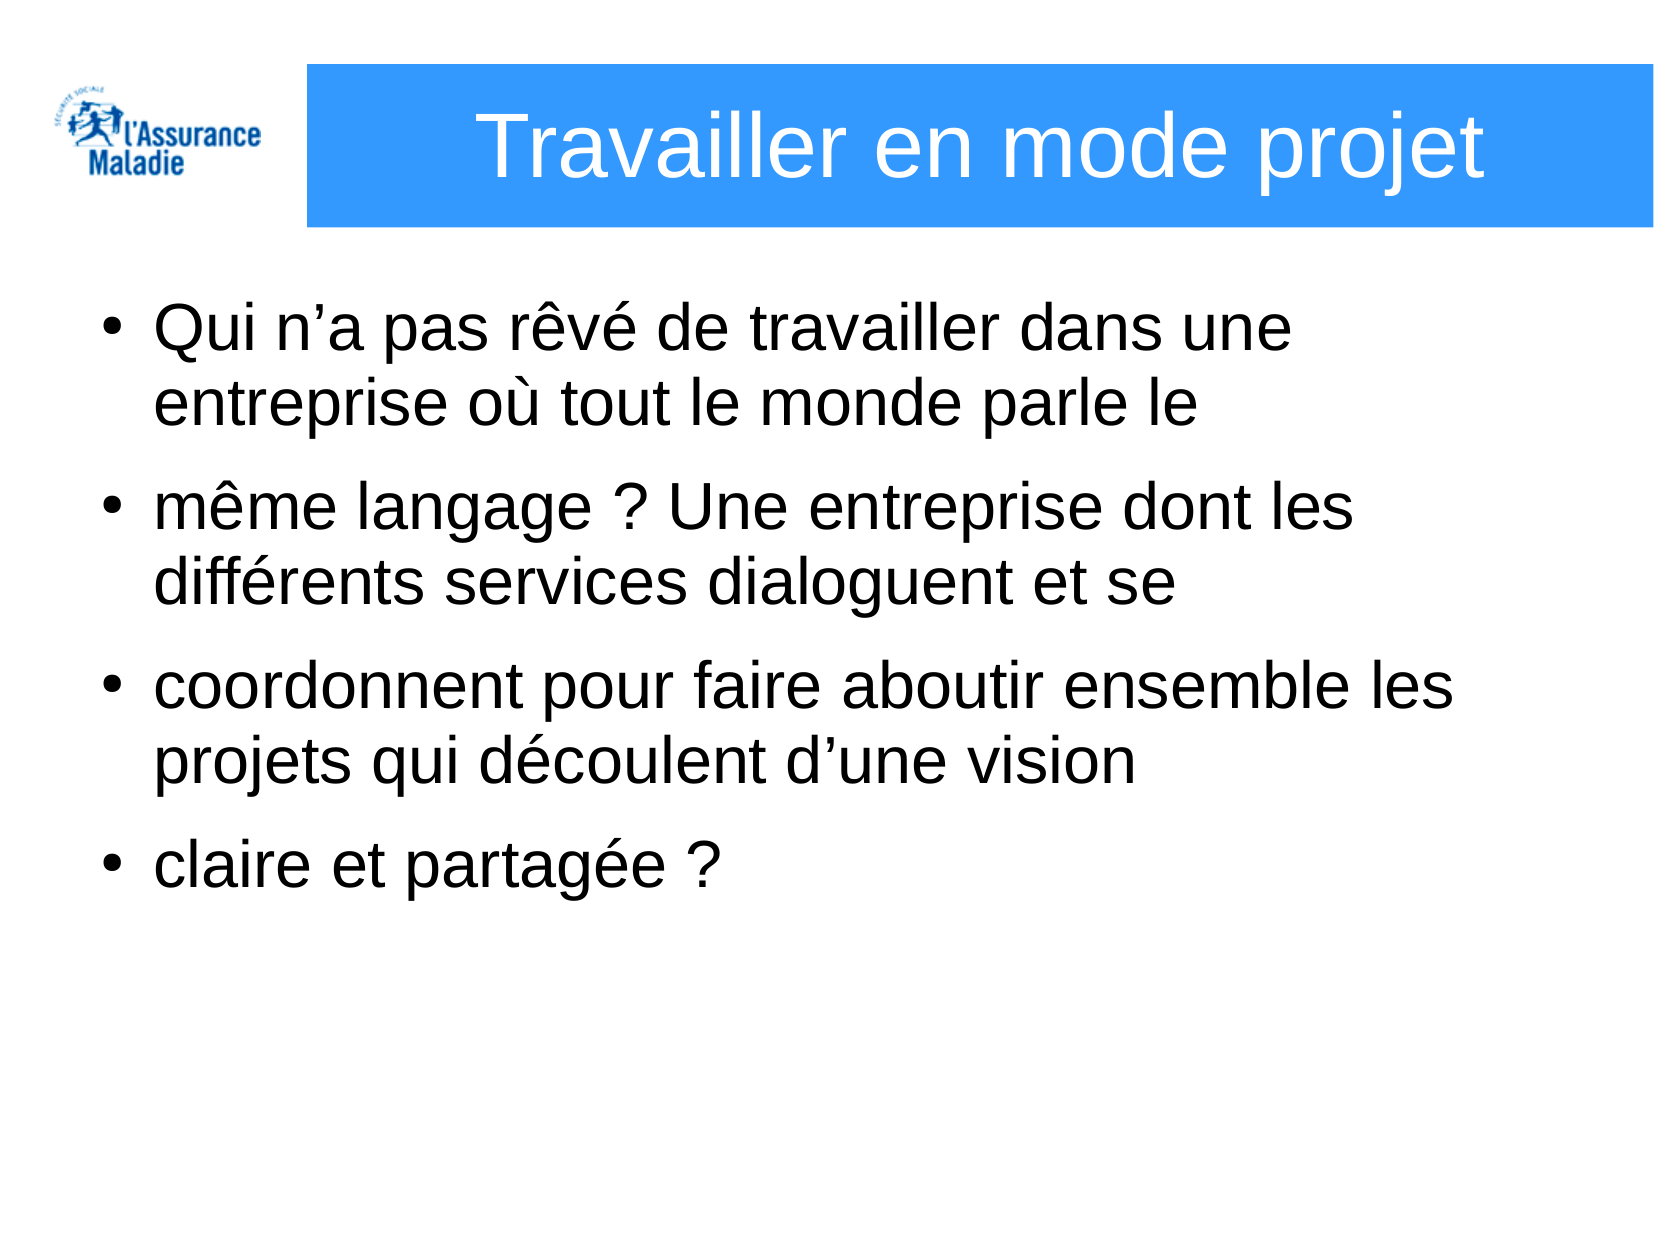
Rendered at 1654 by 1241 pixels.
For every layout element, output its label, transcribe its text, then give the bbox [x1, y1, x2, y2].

picture [33, 82, 261, 177]
title Travailler en mode projet [307, 64, 1654, 228]
list Qui n’a pas rêvé de travailler dans une entreprise où tout le monde parle le même langage ? Une entreprise dont les différents services dialoguent et se coordonnent pour faire aboutir ensemble les projets qui découlent d’une vision claire et partagée ? [82, 290, 1571, 1010]
